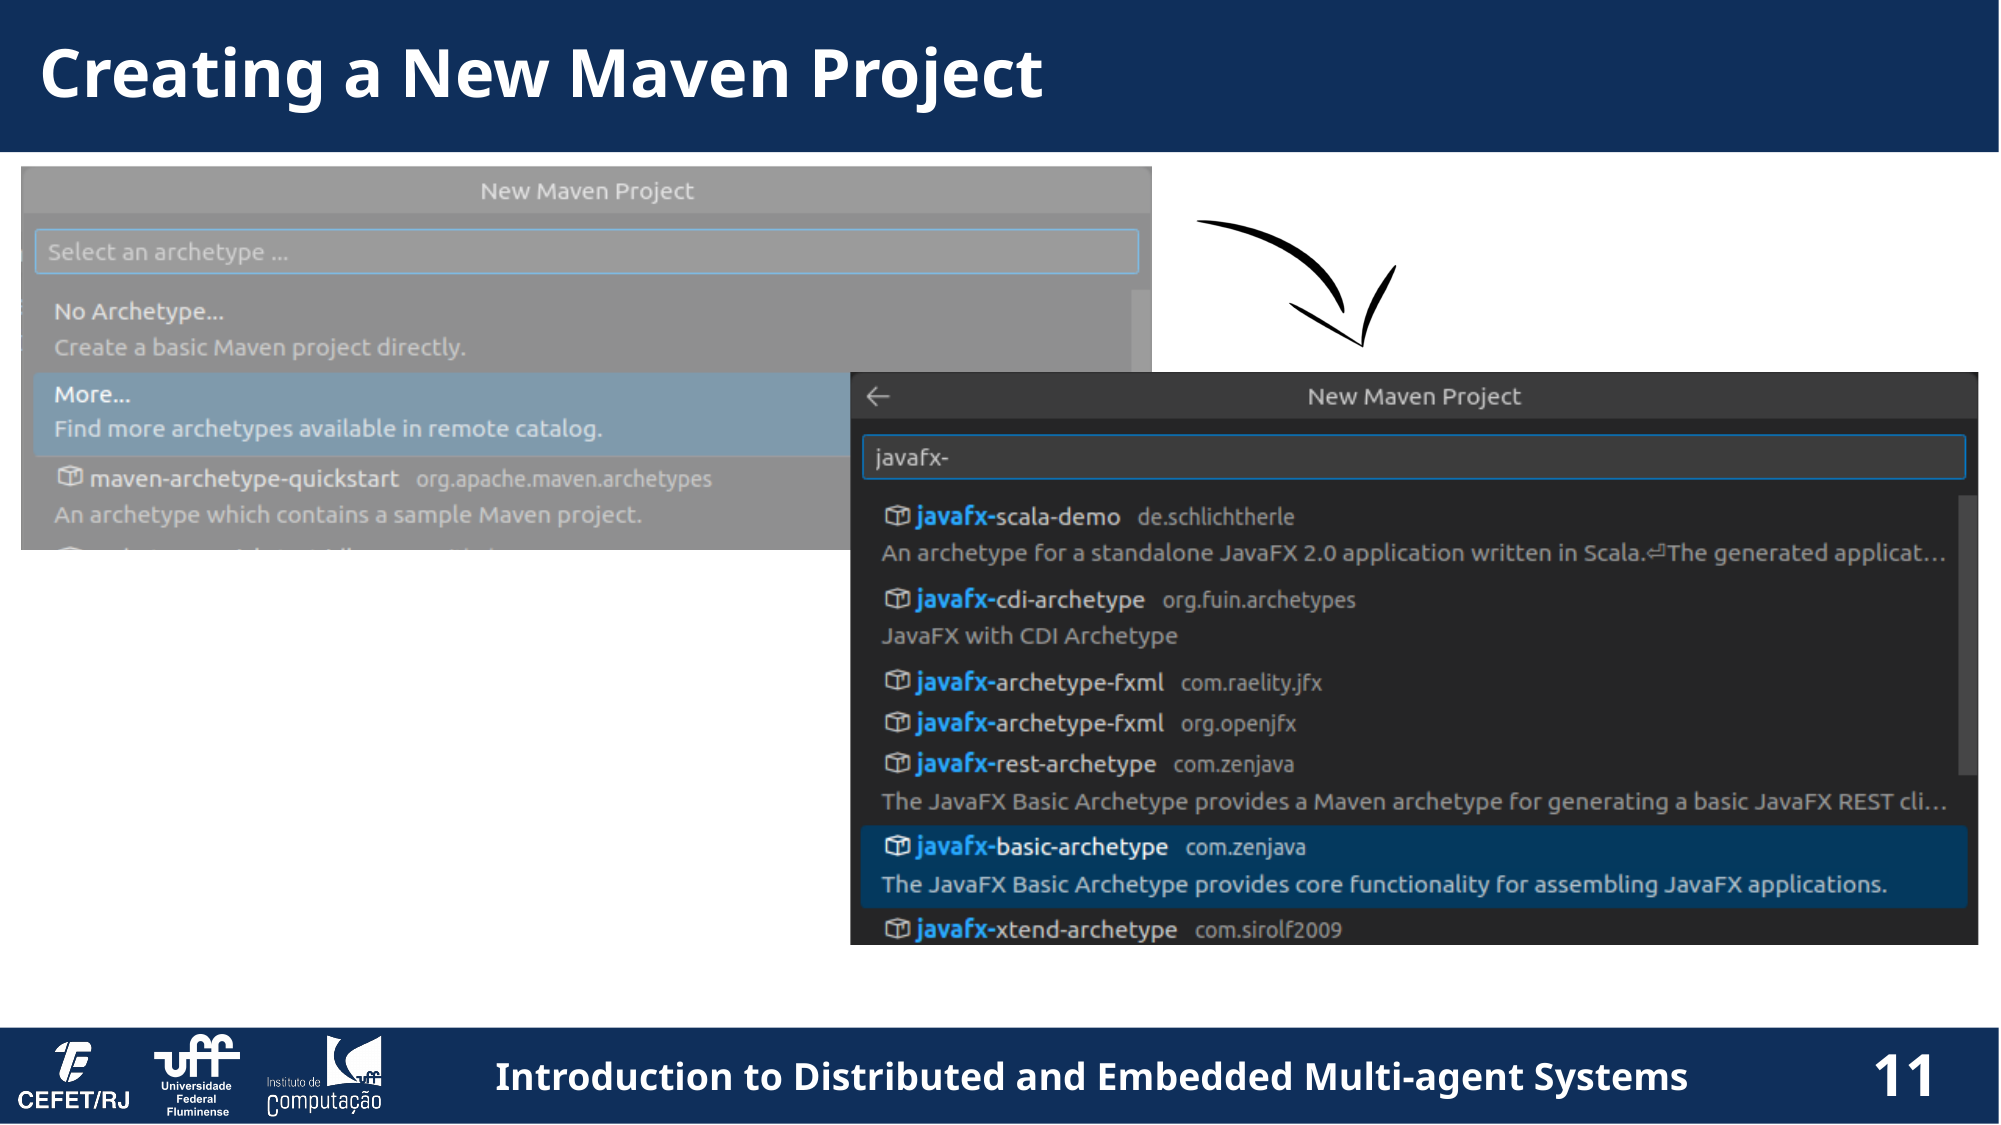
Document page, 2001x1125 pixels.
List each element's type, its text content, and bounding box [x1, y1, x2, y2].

picture [153, 1033, 241, 1121]
picture [18, 1021, 129, 1125]
picture [1195, 147, 1418, 359]
picture [265, 1033, 383, 1117]
picture [21, 165, 1979, 945]
text_box Creating a New Maven Project [25, 23, 1999, 119]
